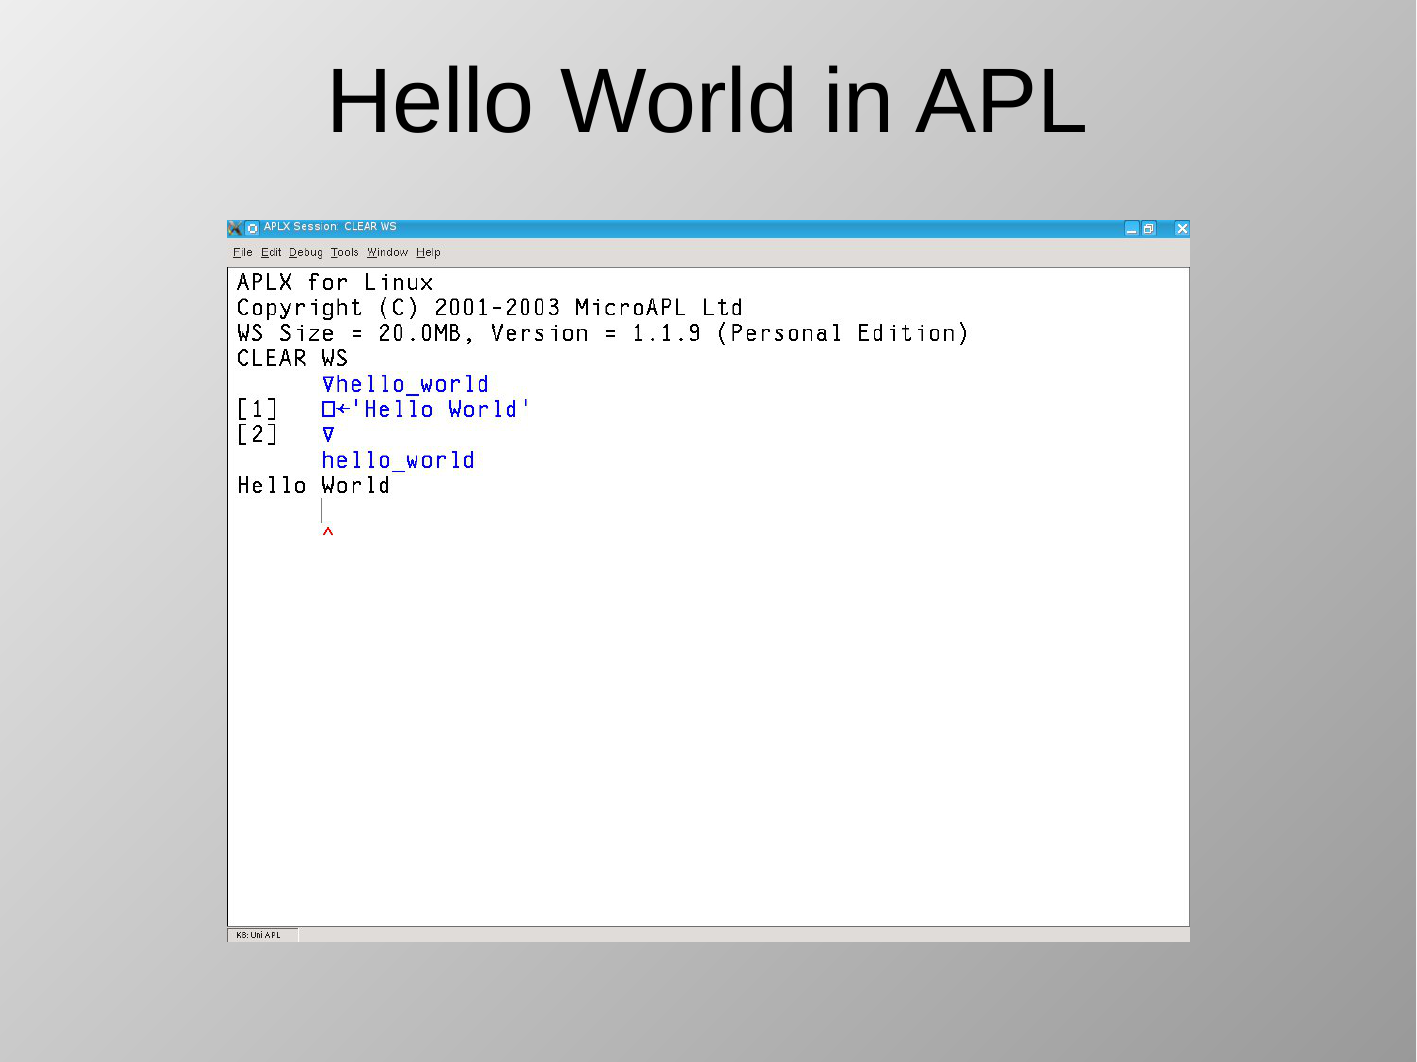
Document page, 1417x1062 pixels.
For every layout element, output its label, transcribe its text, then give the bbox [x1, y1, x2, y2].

picture [227, 220, 1190, 942]
text_box Hello World in APL [70, 42, 1346, 213]
